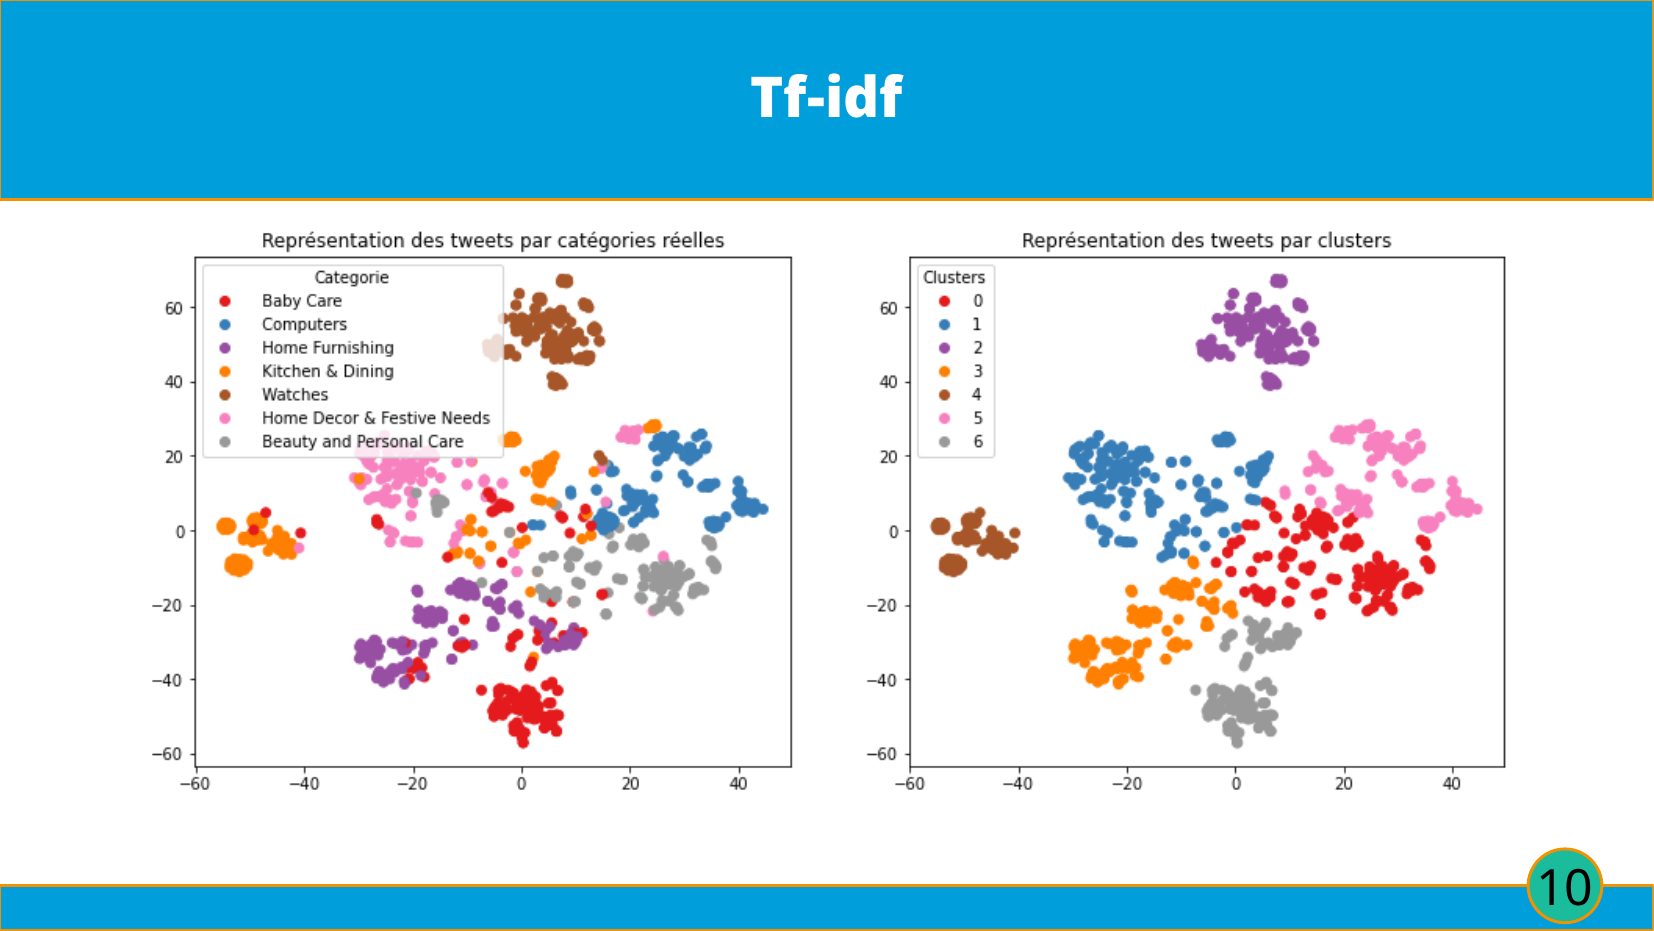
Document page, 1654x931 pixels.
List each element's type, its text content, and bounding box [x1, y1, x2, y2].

title Tf-idf [59, 37, 1595, 155]
picture [140, 221, 1515, 804]
